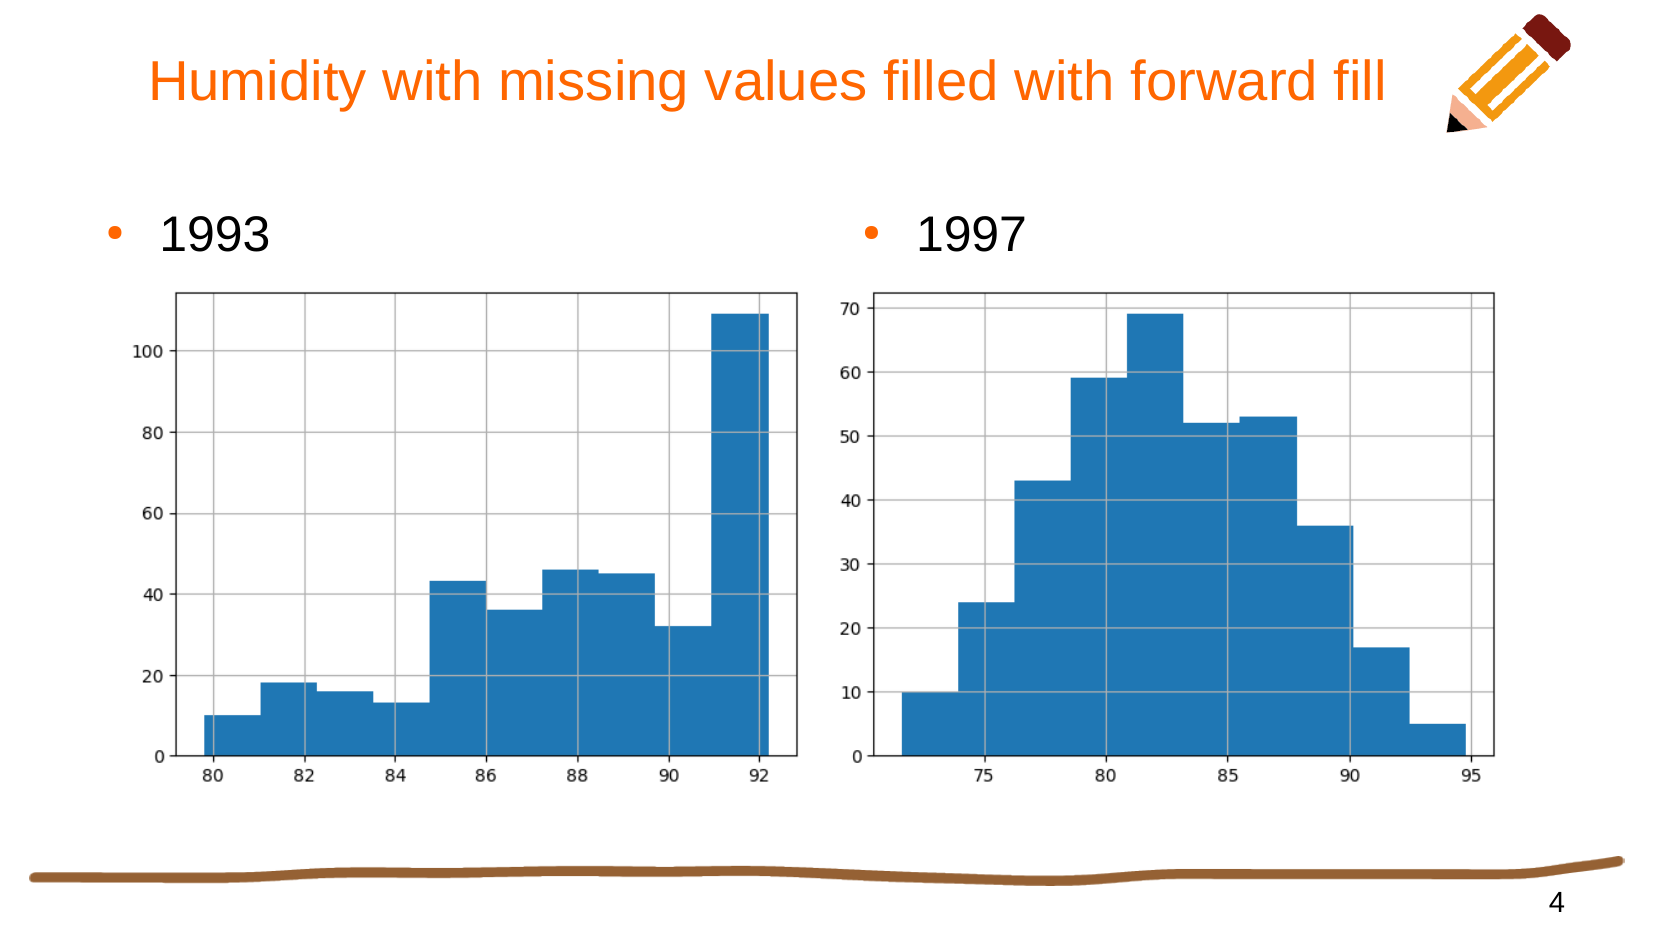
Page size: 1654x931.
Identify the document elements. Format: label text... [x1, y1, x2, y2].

picture [118, 280, 809, 798]
title Humidity with missing values filled with forward fill [88, 29, 1447, 133]
list 1993 [88, 206, 809, 266]
picture [1446, 14, 1571, 133]
picture [29, 856, 1625, 886]
picture [827, 280, 1506, 798]
list 1997 [845, 206, 1566, 266]
